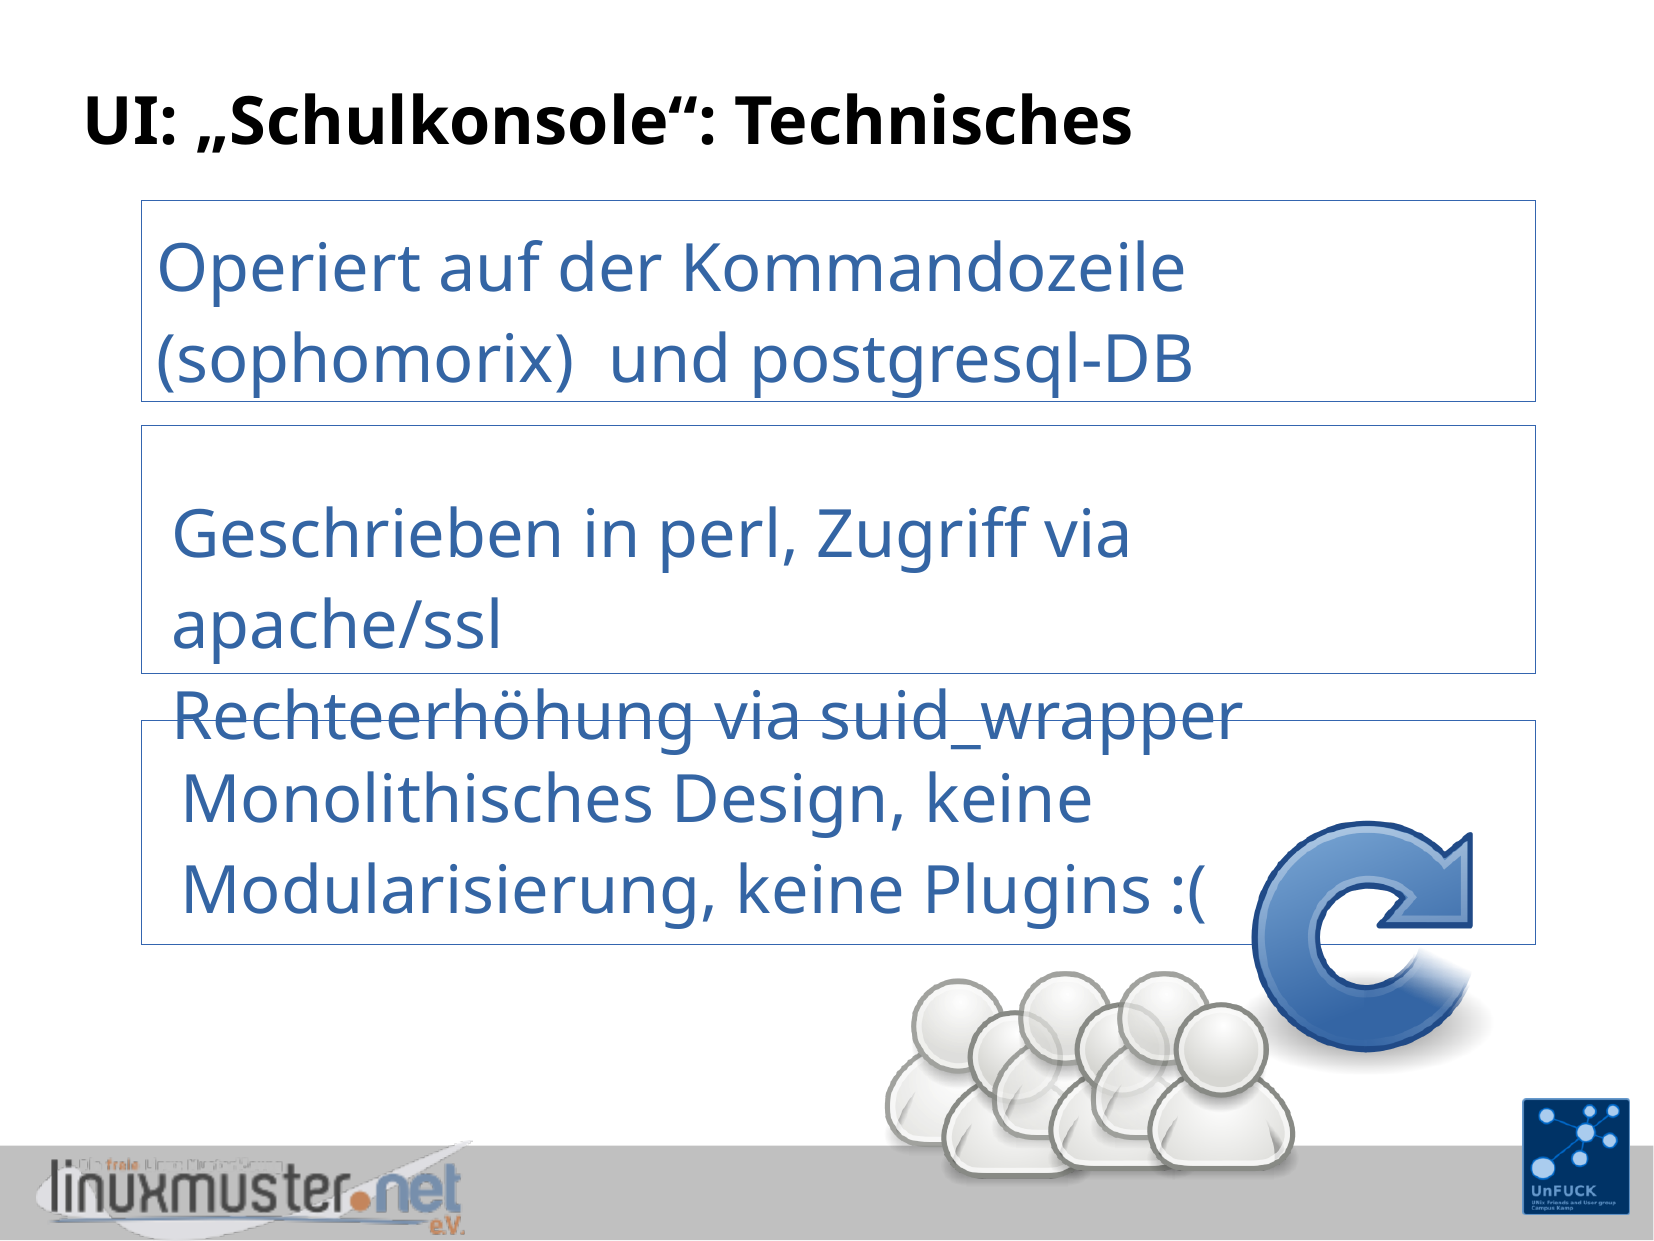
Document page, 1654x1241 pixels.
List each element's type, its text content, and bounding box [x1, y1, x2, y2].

text_box Monolithisches Design, keine Modularisierung, keine Plugins :( [165, 744, 1486, 909]
picture [864, 803, 1501, 1205]
text_box Geschrieben in perl, Zugriff via apache/ssl Rechteerhöhung via suid_wrapper [156, 478, 1477, 644]
title UI: „Schulkonsole“: Technisches [82, 49, 1571, 189]
picture [36, 1140, 473, 1241]
picture [1522, 1098, 1630, 1215]
text_box Operiert auf der Kommandozeile (sophomorix) und postgresql-DB [142, 212, 1241, 378]
